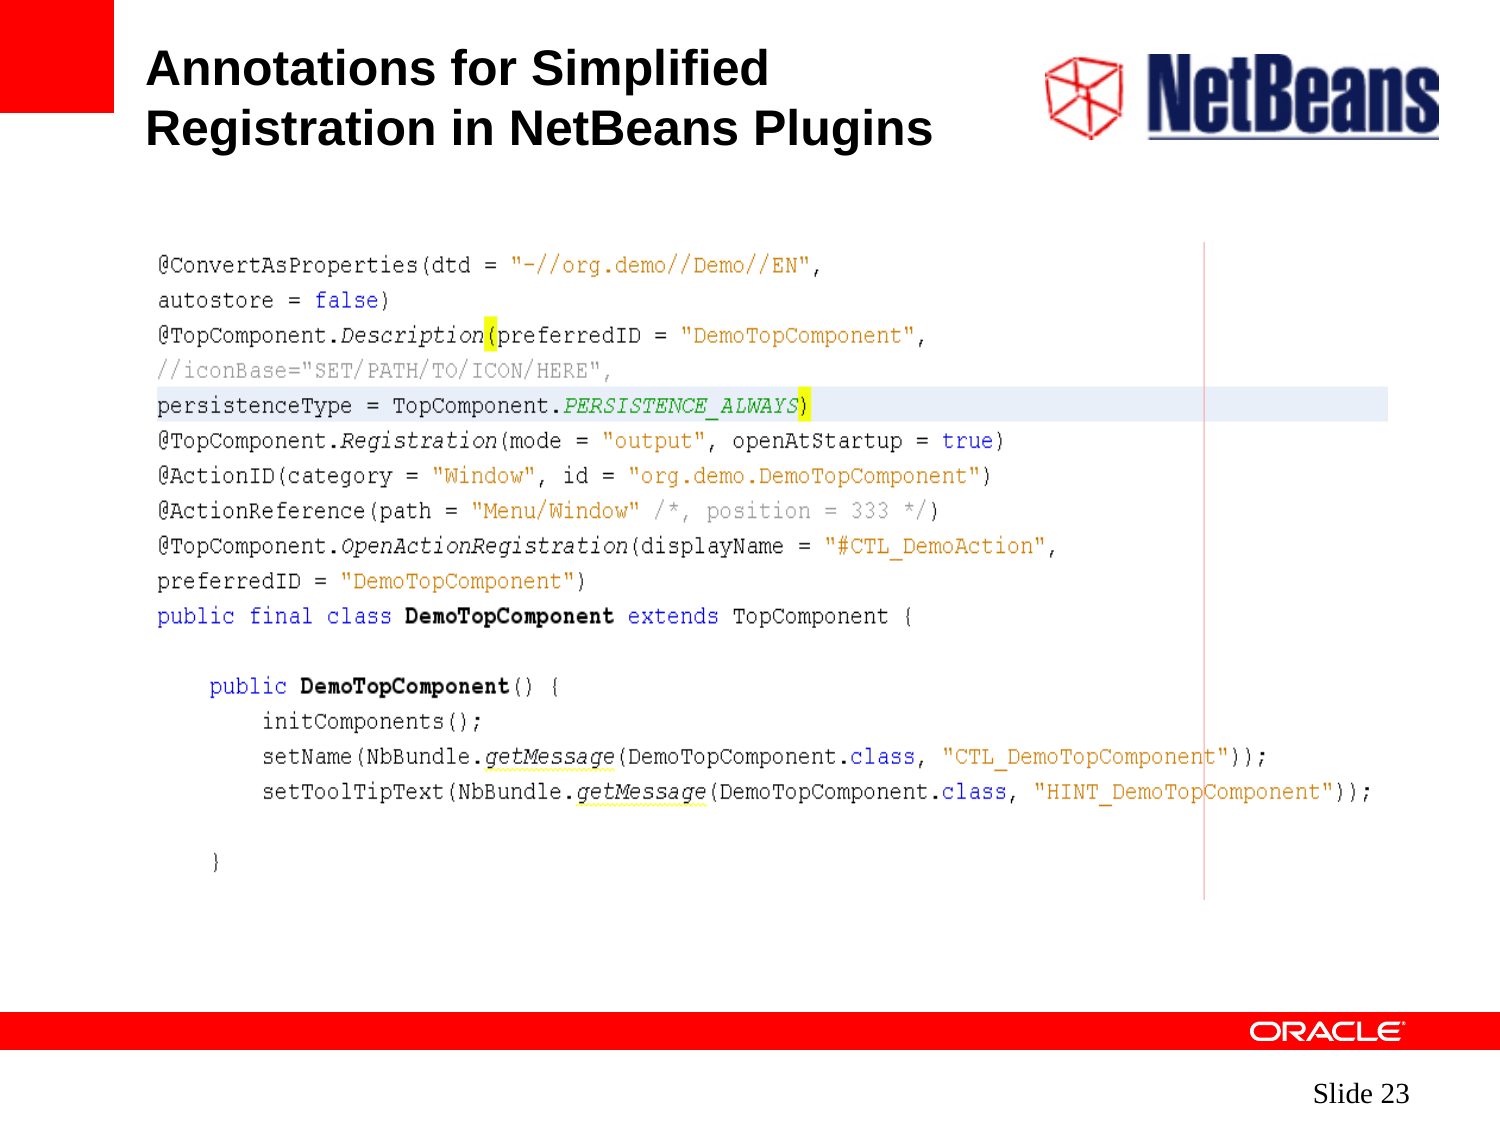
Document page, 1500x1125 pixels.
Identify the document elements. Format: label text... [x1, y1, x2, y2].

picture [0, 1012, 1500, 1050]
picture [150, 242, 1388, 901]
title Annotations for Simplified Registration in NetBeans Plugins [130, 27, 983, 163]
picture [0, 0, 114, 113]
picture [1045, 54, 1439, 140]
